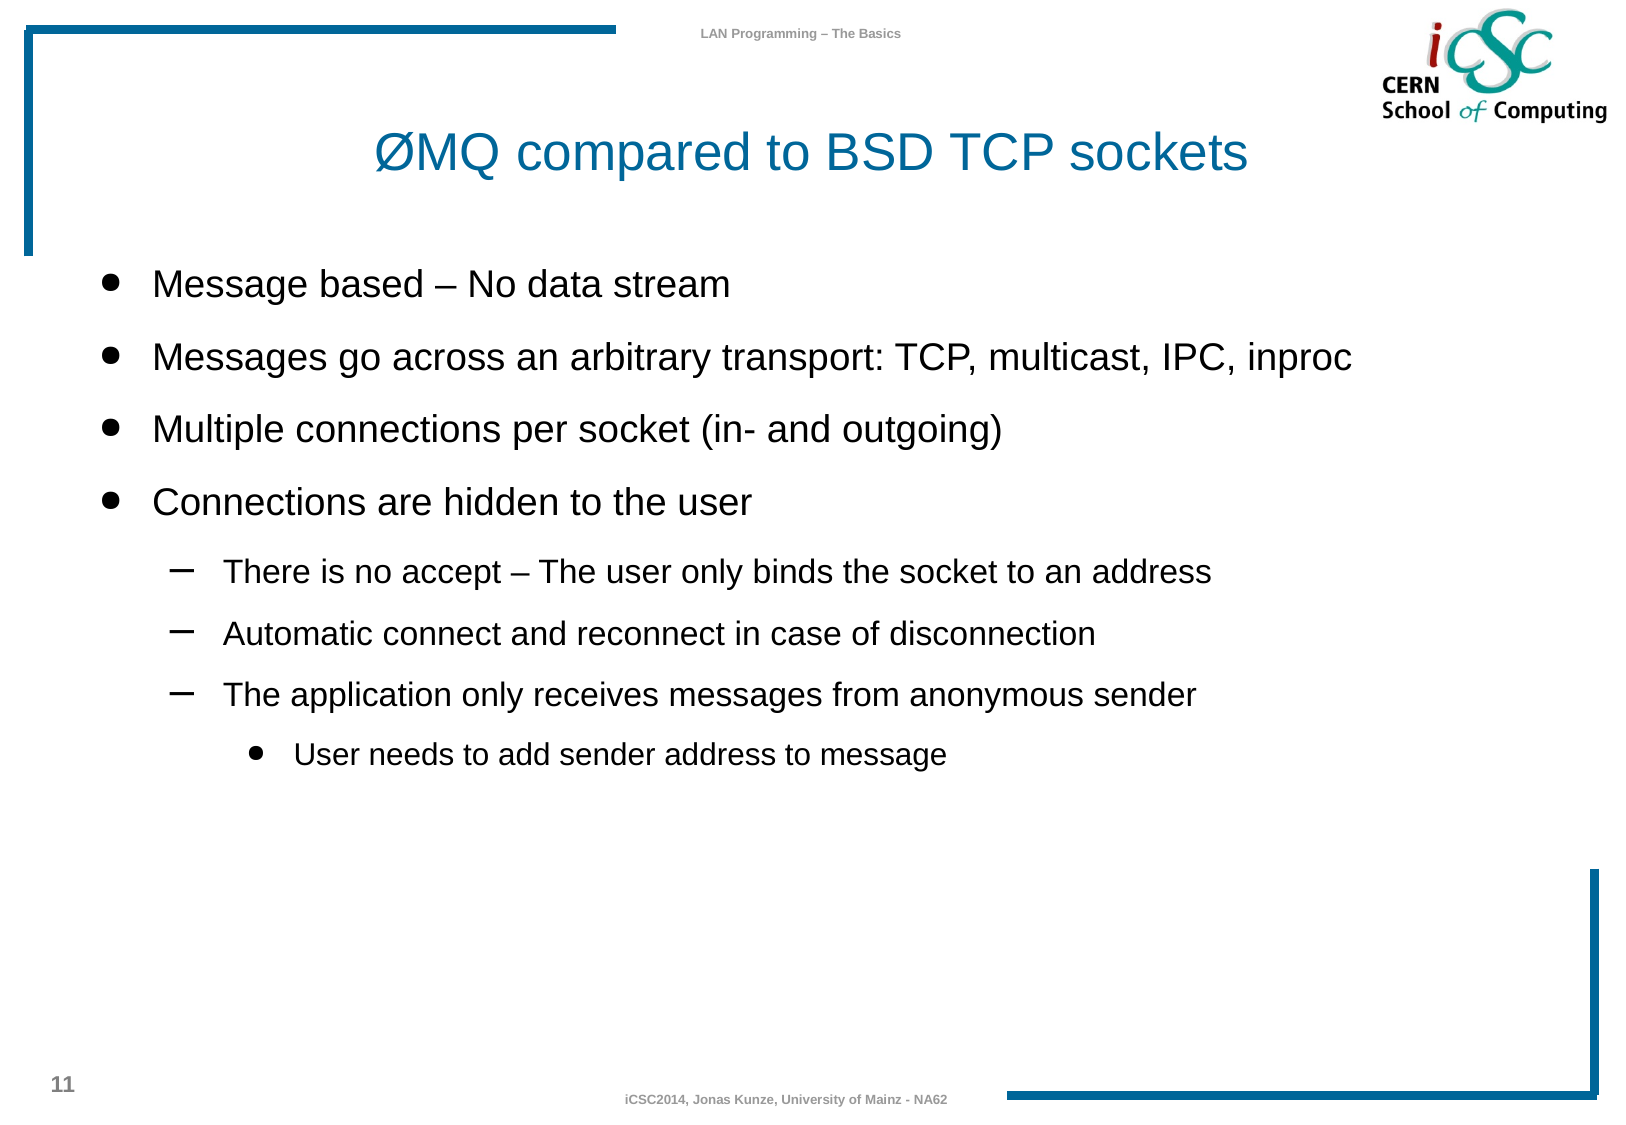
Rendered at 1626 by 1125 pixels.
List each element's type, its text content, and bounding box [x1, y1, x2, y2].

picture [1381, 8, 1608, 125]
list Message based – No data stream Messages go across an arbitrary transport: TCP, multicast, IPC, inproc Multiple connections per socket (in- and outgoing) Connections are hidden to the user There is no accept – The user only binds the socket to an address Automatic connect and reconnect in case of disconnection The application only receives messages from anonymous sender User needs to add sender address to message [81, 263, 1512, 1051]
title ØMQ compared to BSD TCP sockets [81, 44, 1544, 233]
